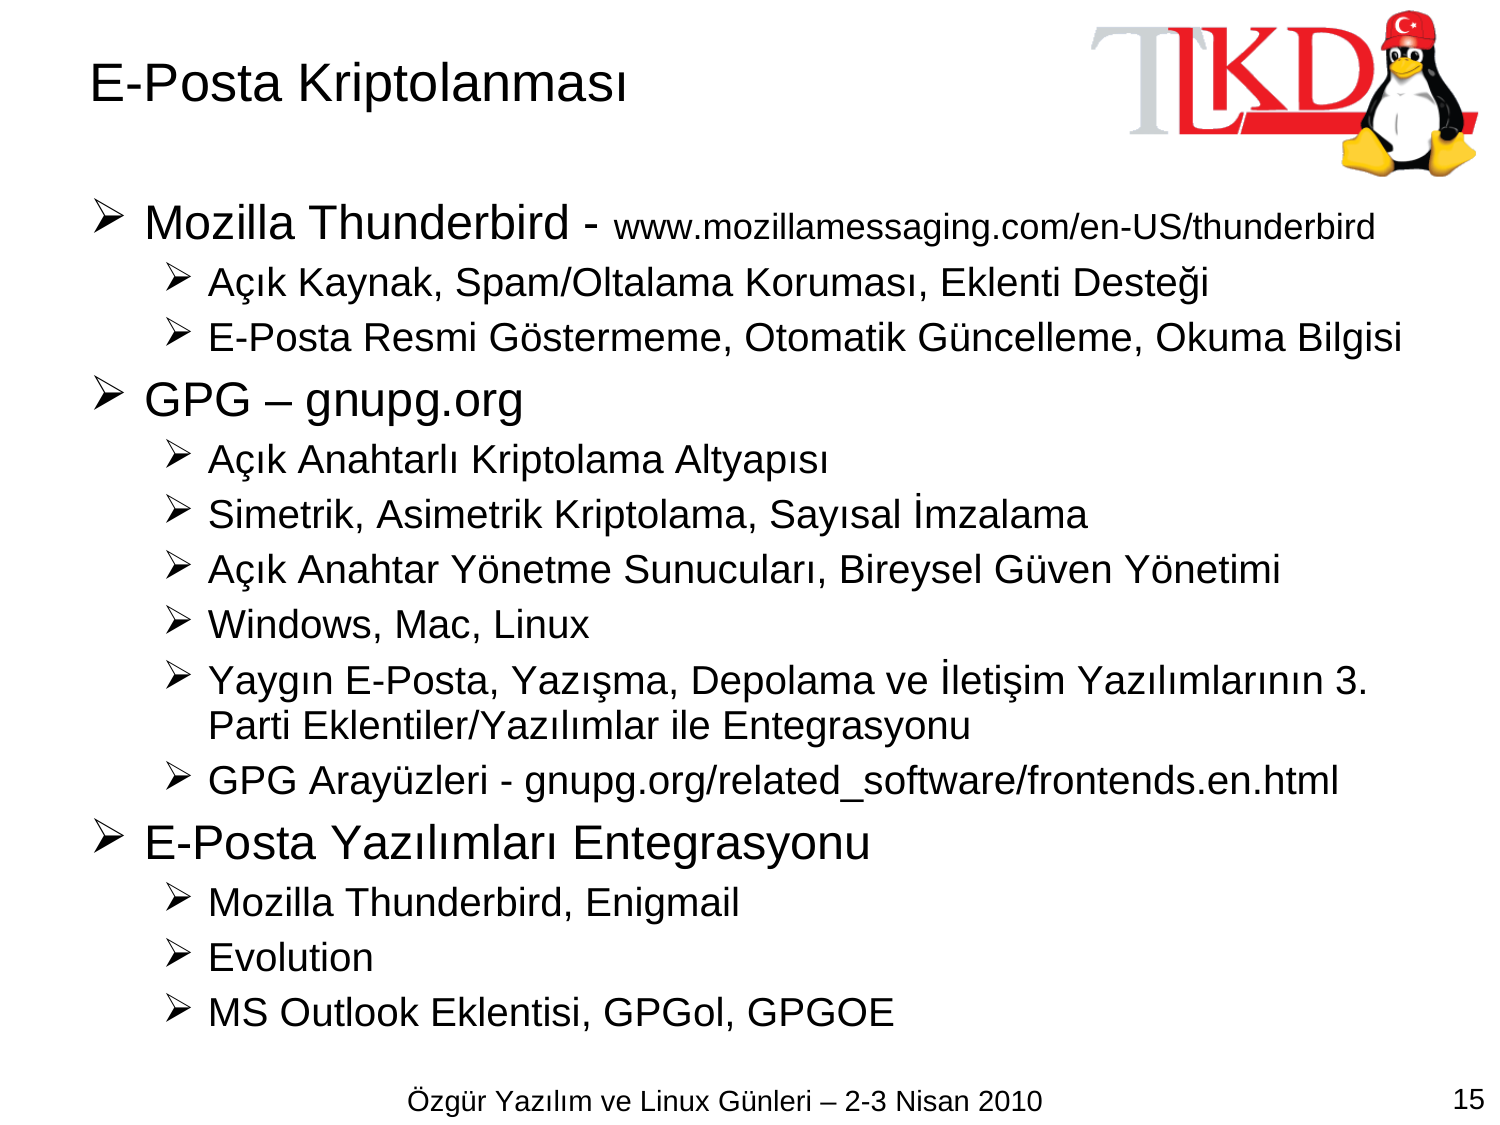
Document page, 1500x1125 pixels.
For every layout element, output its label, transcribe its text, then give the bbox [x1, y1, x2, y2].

list Mozilla Thunderbird - www.mozillamessaging.com/en-US/thunderbird Açık Kaynak, Spam/Oltalama Koruması, Eklenti Desteği E-Posta Resmi Göstermeme, Otomatik Güncelleme, Okuma Bilgisi GPG – gnupg.org Açık Anahtarlı Kriptolama Altyapısı Simetrik, Asimetrik Kriptolama, Sayısal İmzalama Açık Anahtar Yönetme Sunucuları, Bireysel Güven Yönetimi Windows, Mac, Linux Yaygın E-Posta, Yazışma, Depolama ve İletişim Yazılımlarının 3. Parti Eklentiler/Yazılımlar ile Entegrasyonu GPG Arayüzleri - gnupg.org/related_software/frontends.en.html E-Posta Yazılımları Entegrasyonu Mozilla Thunderbird, Enigmail Evolution MS Outlook Eklentisi, GPGol, GPGOE [75, 187, 1463, 1051]
picture [1087, 0, 1491, 188]
title E-Posta Kriptolanması [75, 45, 1070, 151]
